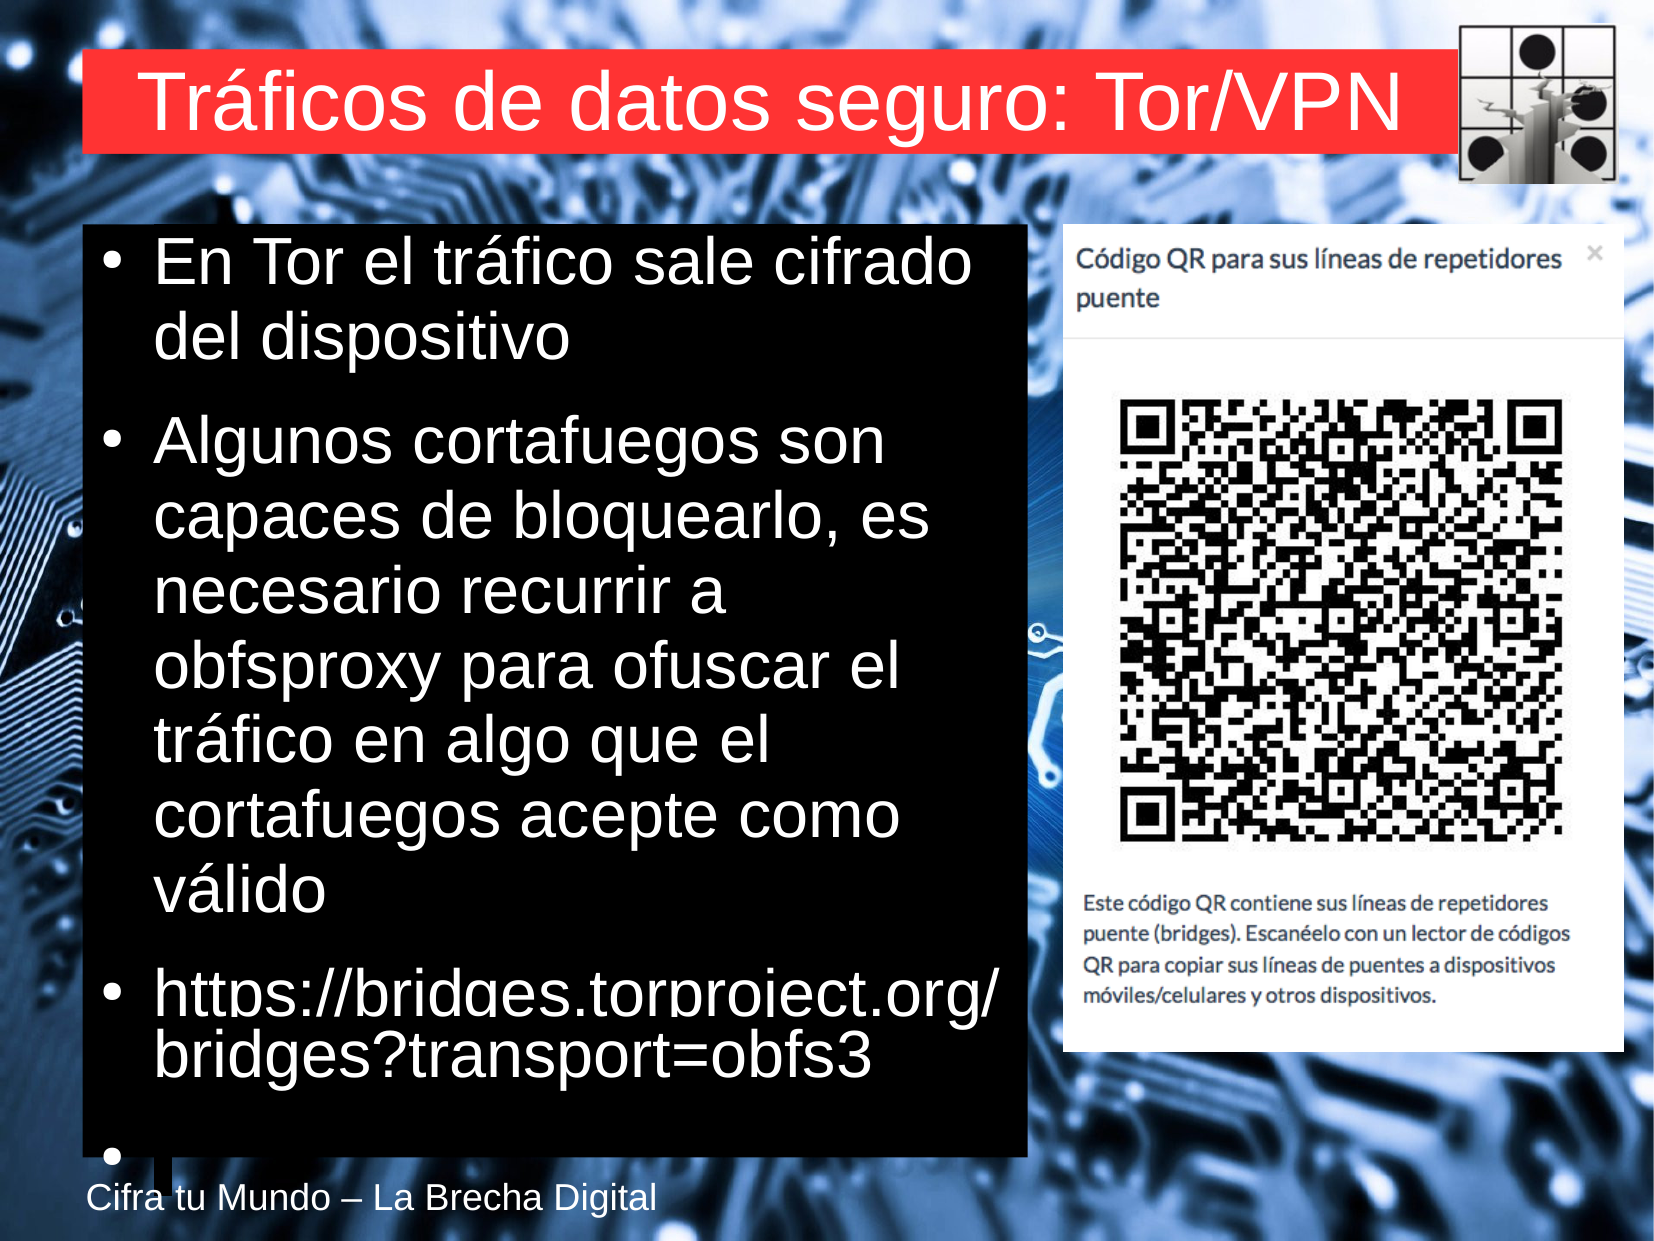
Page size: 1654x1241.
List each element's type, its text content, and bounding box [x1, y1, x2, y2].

text_box Cifra tu Mundo – La Brecha Digital [70, 1169, 1453, 1226]
picture [0, 0, 1654, 1241]
title Tráficos de datos seguro: Tor/VPN [82, 49, 1458, 154]
list En Tor el tráfico sale cifrado del dispositivo Algunos cortafuegos son capaces de bloquearlo, es necesario recurrir a obfsproxy para ofuscar el tráfico en algo que el cortafuegos acepte como válido https://bridges.torproject.org/bridges?transport=obfs3 [82, 224, 1028, 1158]
